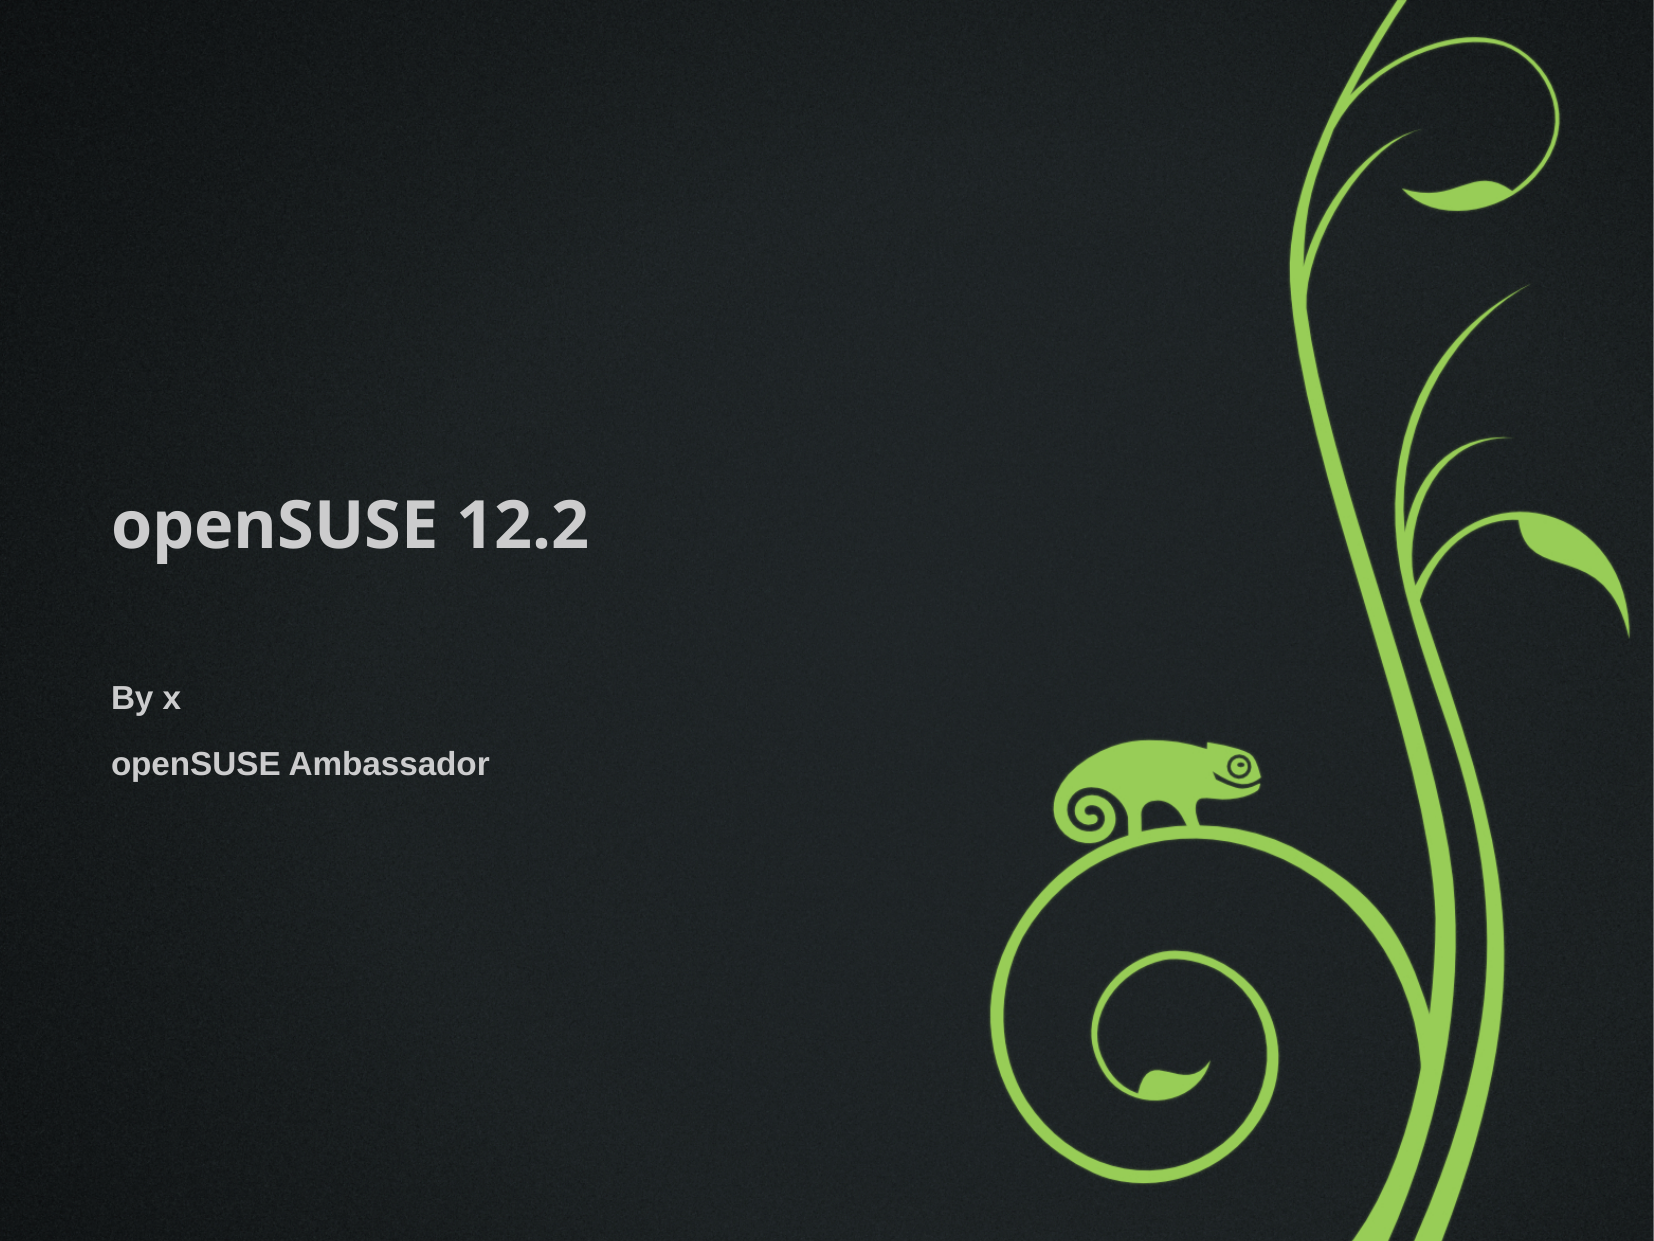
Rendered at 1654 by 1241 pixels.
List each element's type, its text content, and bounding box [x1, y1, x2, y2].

picture [0, 0, 1654, 1241]
title openSUSE 12.2 [111, 262, 1558, 569]
list By x openSUSE Ambassador [111, 679, 843, 1241]
